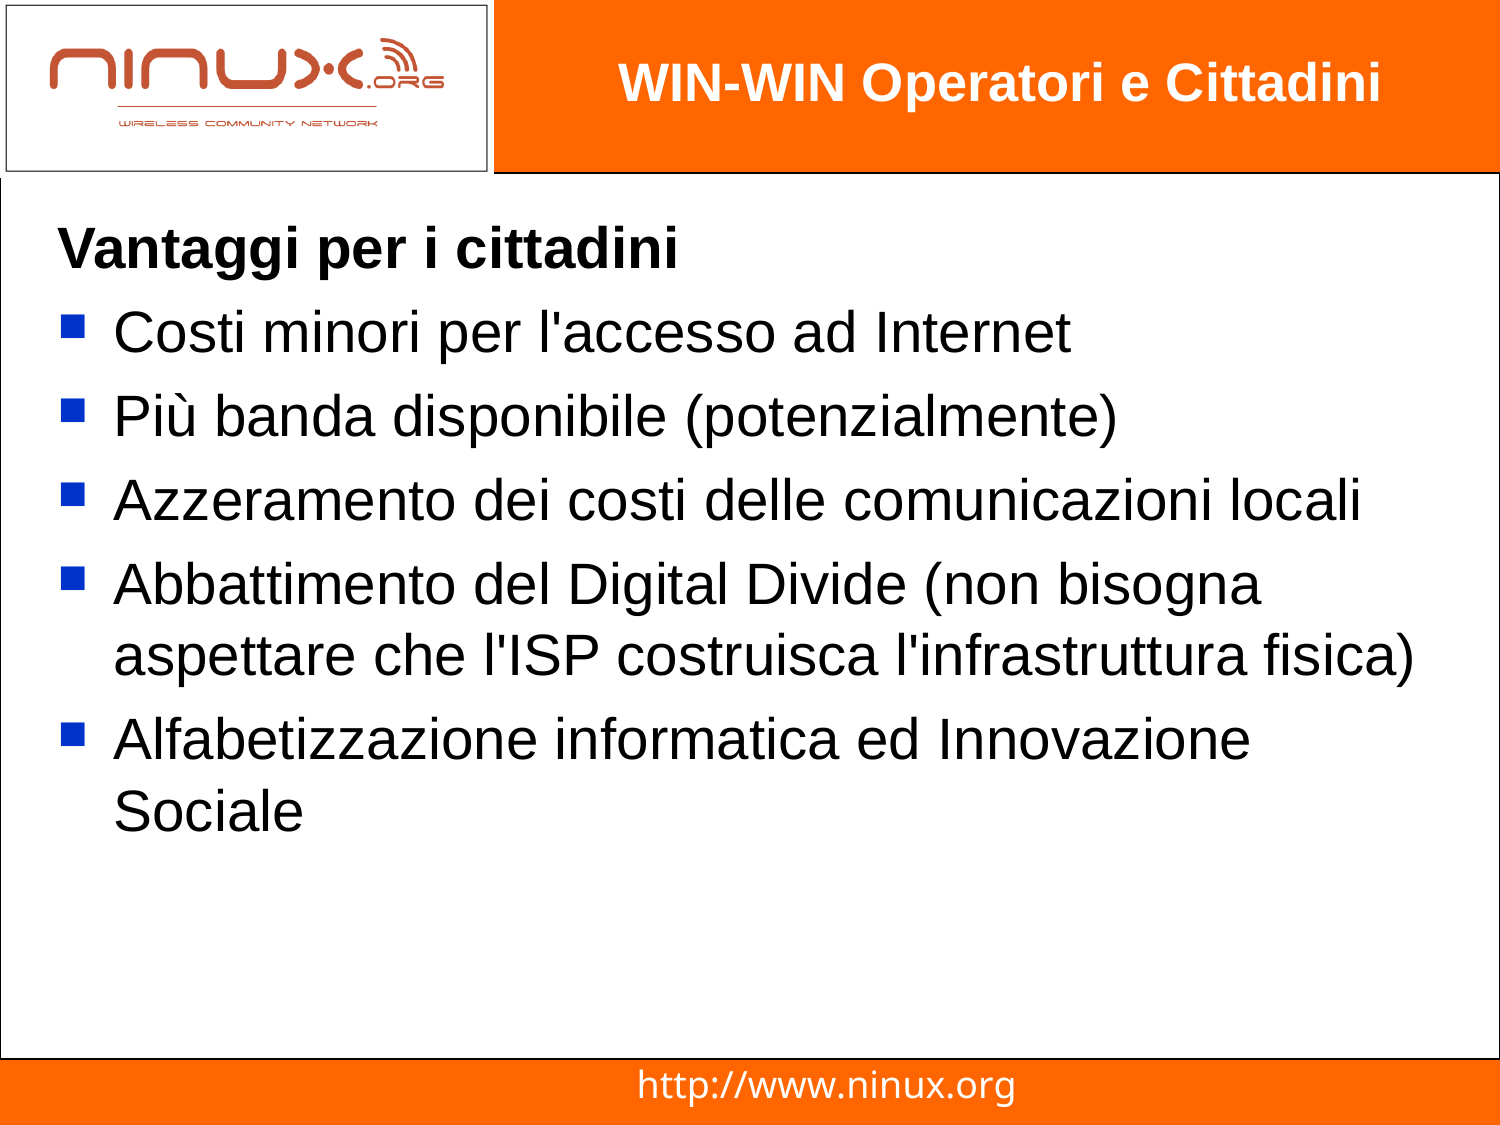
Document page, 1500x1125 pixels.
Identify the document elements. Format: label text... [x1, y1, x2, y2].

title WIN-WIN Operatori e Cittadini [501, 0, 1500, 165]
picture [0, 0, 494, 178]
list Vantaggi per i cittadini Costi minori per l'accesso ad Internet Più banda disponibile (potenzialmente) Azzeramento dei costi delle comunicazioni locali Abbattimento del Digital Divide (non bisogna aspettare che l'ISP costruisca l'infrastruttura fisica) Alfabetizzazione informatica ed Innovazione Sociale [42, 201, 1464, 1022]
text_box http://www.ninux.org [621, 1053, 1159, 1125]
